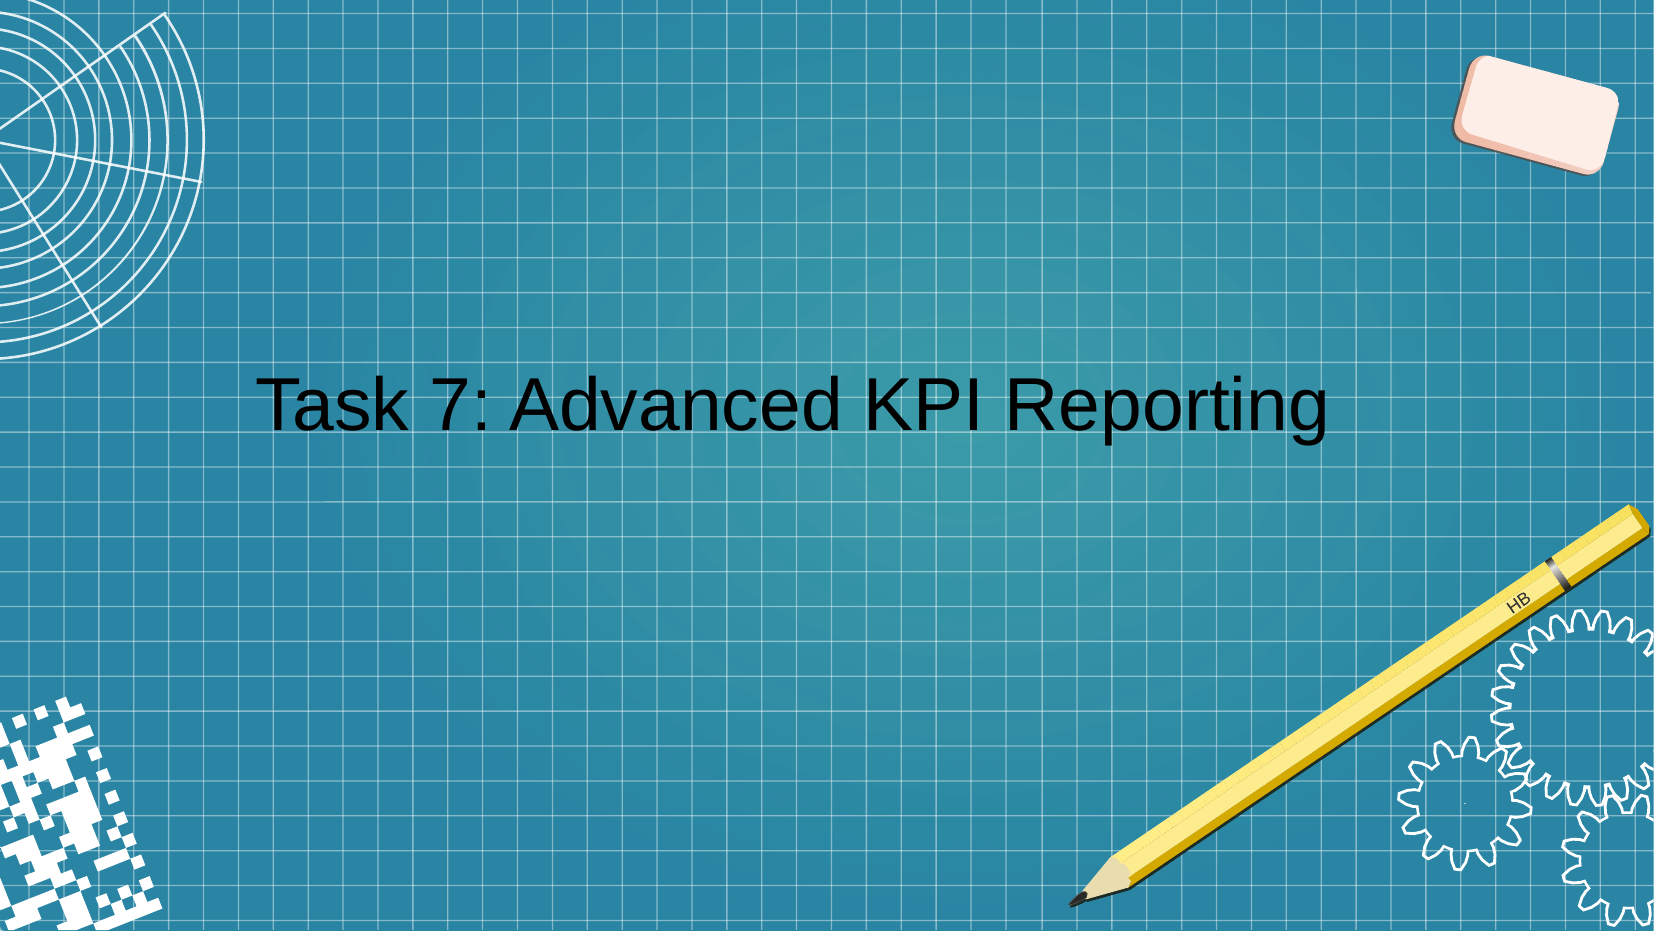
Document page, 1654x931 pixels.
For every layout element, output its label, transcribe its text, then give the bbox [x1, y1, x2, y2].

subtitle Task 7: Advanced KPI Reporting [0, 0, 1625, 898]
